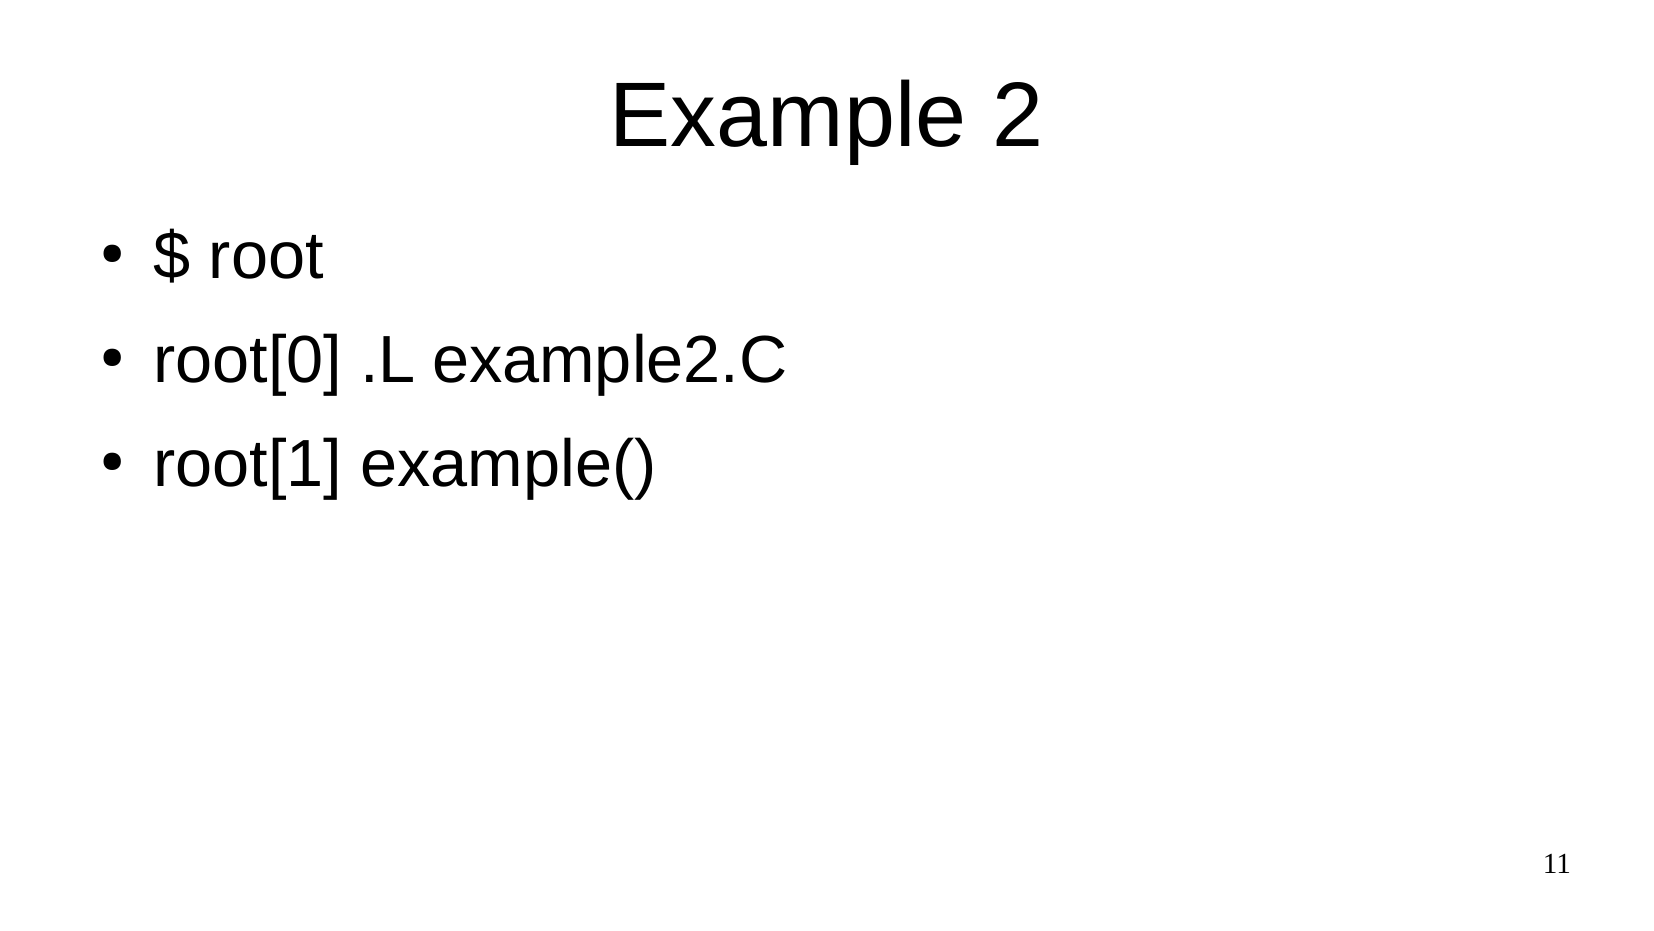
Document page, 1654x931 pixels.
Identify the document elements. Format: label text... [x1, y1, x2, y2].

list $ root root[0] .L example2.C root[1] example() [82, 217, 1571, 758]
title Example 2 [82, 37, 1571, 193]
